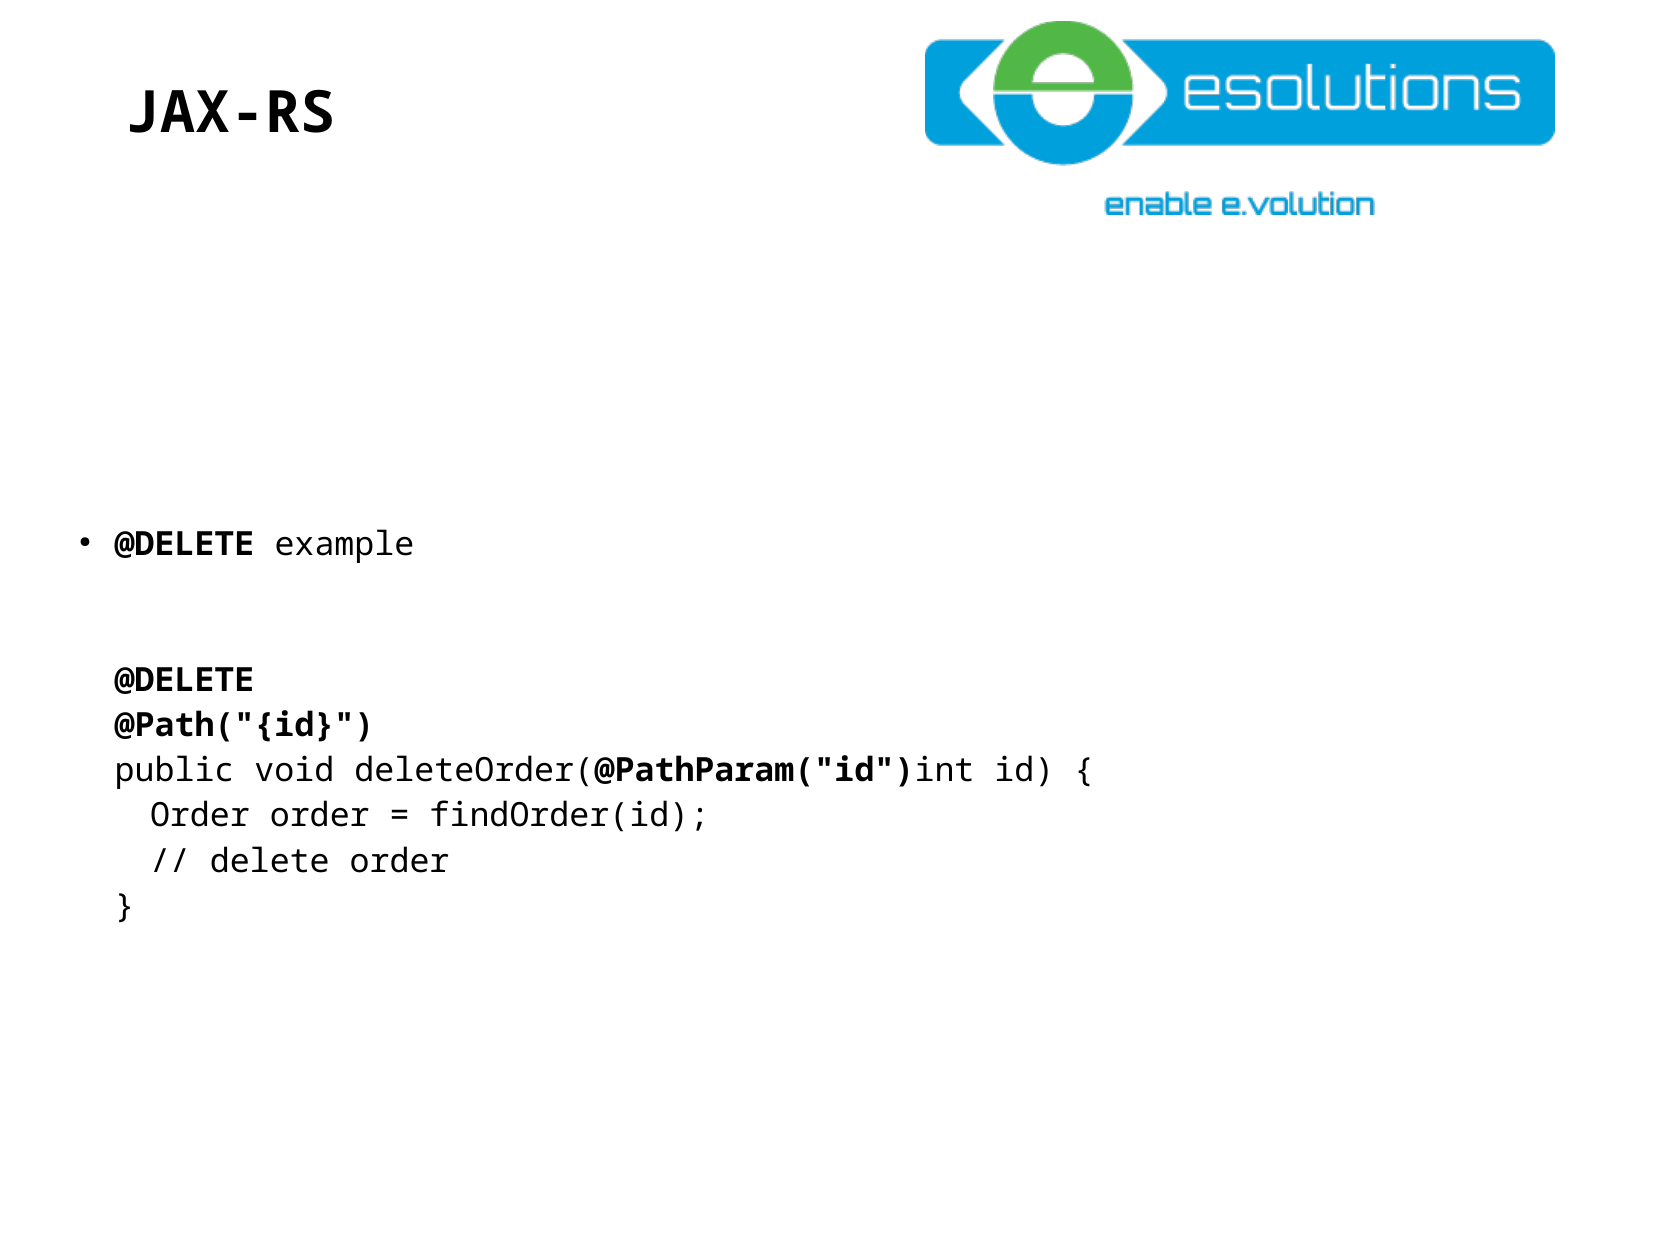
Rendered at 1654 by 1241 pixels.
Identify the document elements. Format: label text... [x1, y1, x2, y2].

picture [1226, 75, 1261, 110]
picture [1307, 64, 1319, 110]
subtitle @DELETE example @DELETE @Path("{id}") public void deleteOrder(@PathParam("id")int id) { Order order = findOrder(id); // delete order } [79, 239, 1561, 1163]
picture [1197, 201, 1208, 205]
picture [1169, 201, 1179, 211]
picture [1130, 201, 1139, 215]
picture [1267, 75, 1302, 110]
picture [1340, 201, 1351, 211]
picture [1403, 75, 1438, 110]
picture [1360, 201, 1370, 215]
picture [1366, 64, 1385, 110]
picture [1185, 75, 1220, 110]
picture [1444, 75, 1479, 110]
picture [1110, 201, 1120, 205]
picture [925, 21, 1555, 215]
text_box JAX-RS [75, 63, 916, 217]
picture [1226, 201, 1236, 205]
picture [1390, 75, 1396, 110]
picture [1325, 75, 1361, 110]
picture [1485, 75, 1521, 110]
